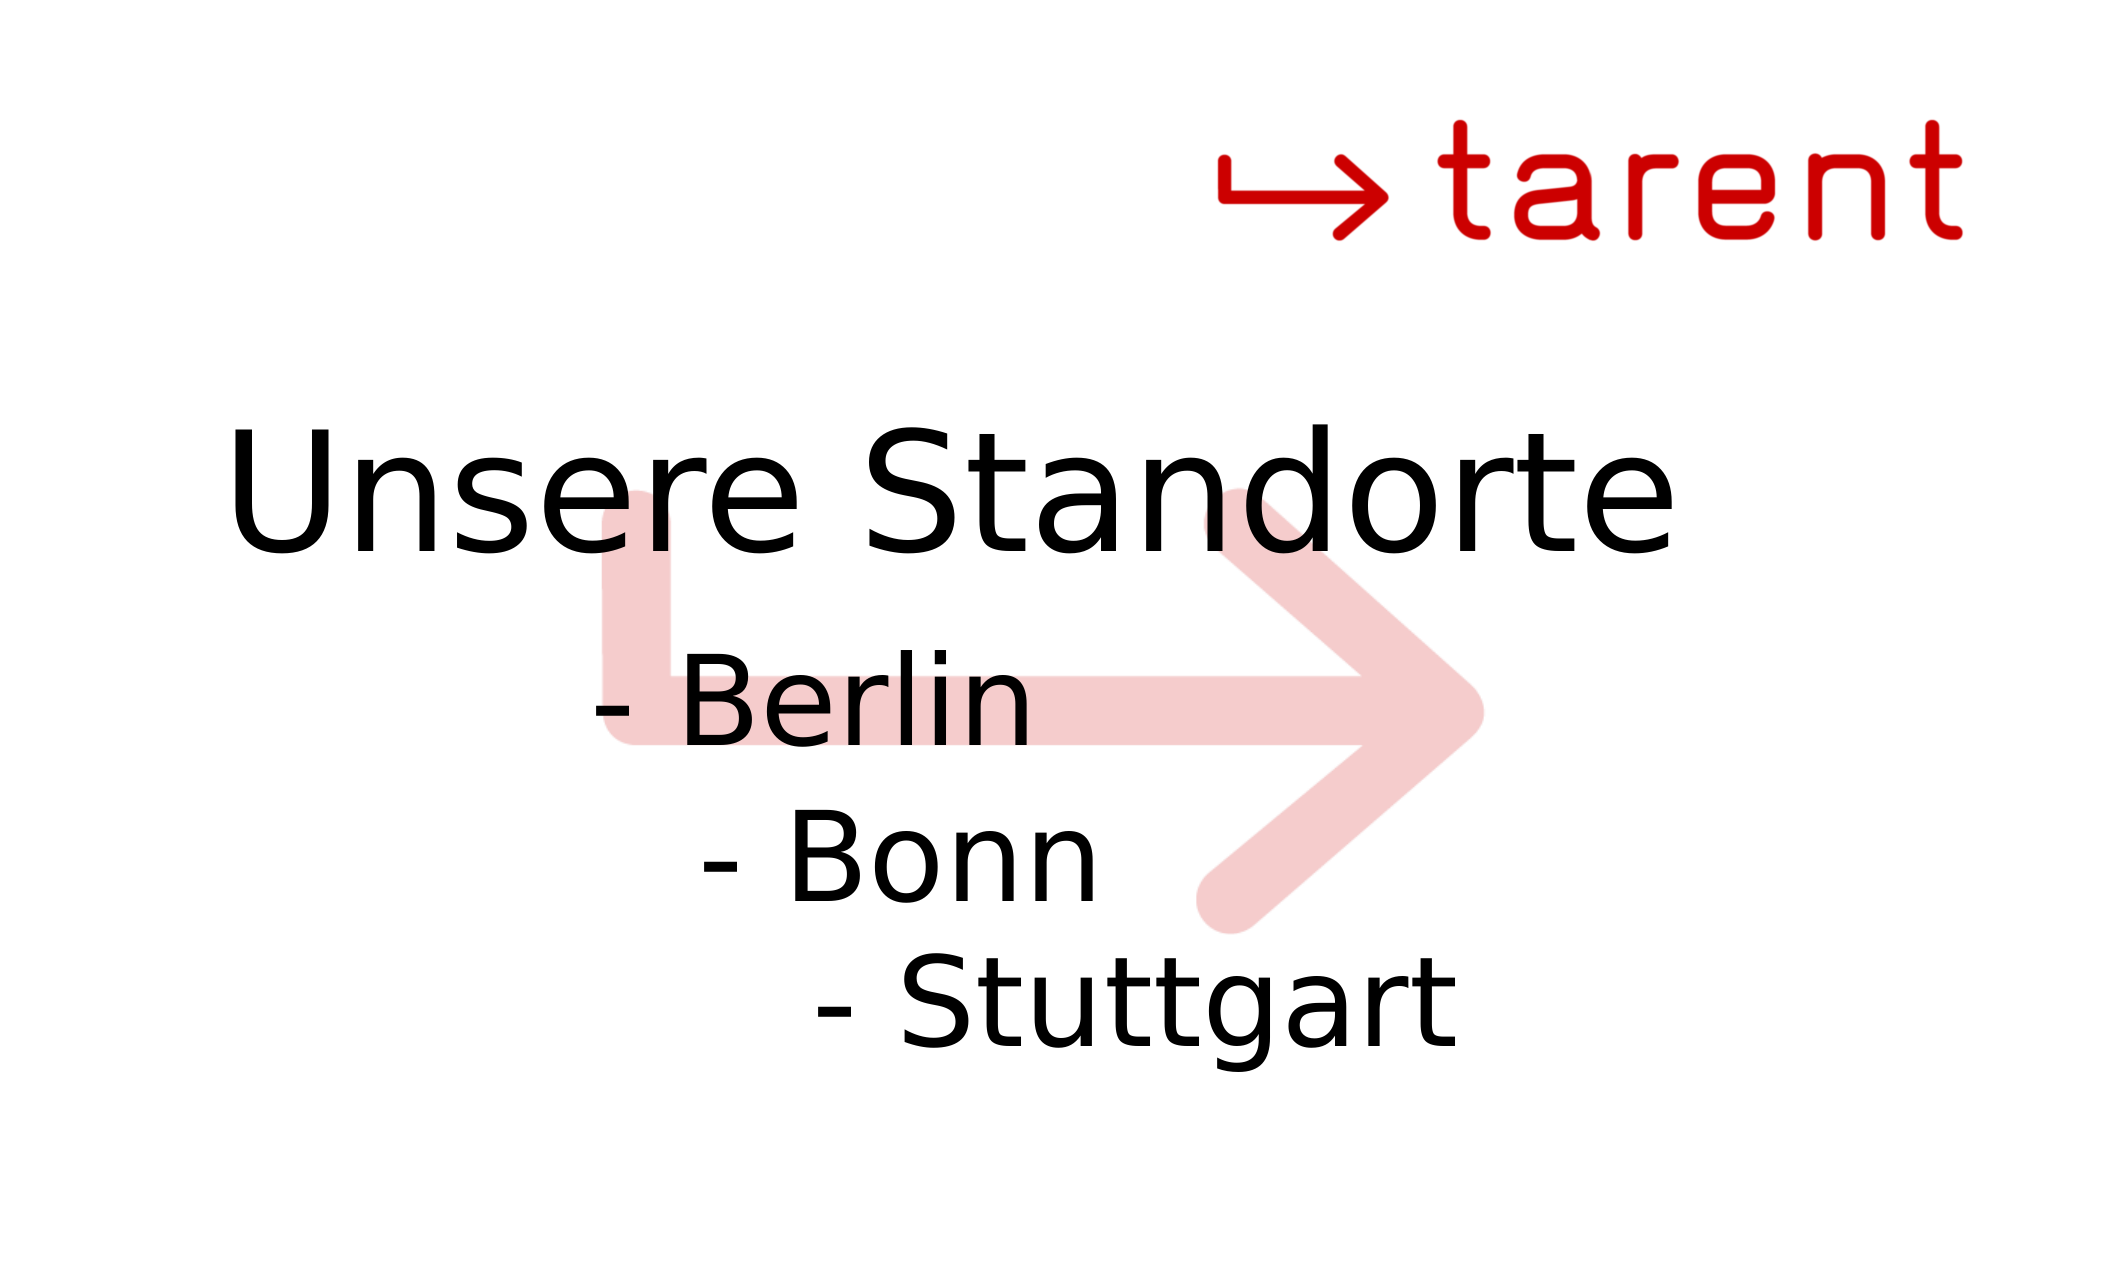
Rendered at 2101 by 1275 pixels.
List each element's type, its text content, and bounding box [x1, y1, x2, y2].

text_box Unsere Standorte - Berlin - Bonn - Stuttgart [206, 389, 2059, 1107]
picture [1216, 118, 1964, 242]
